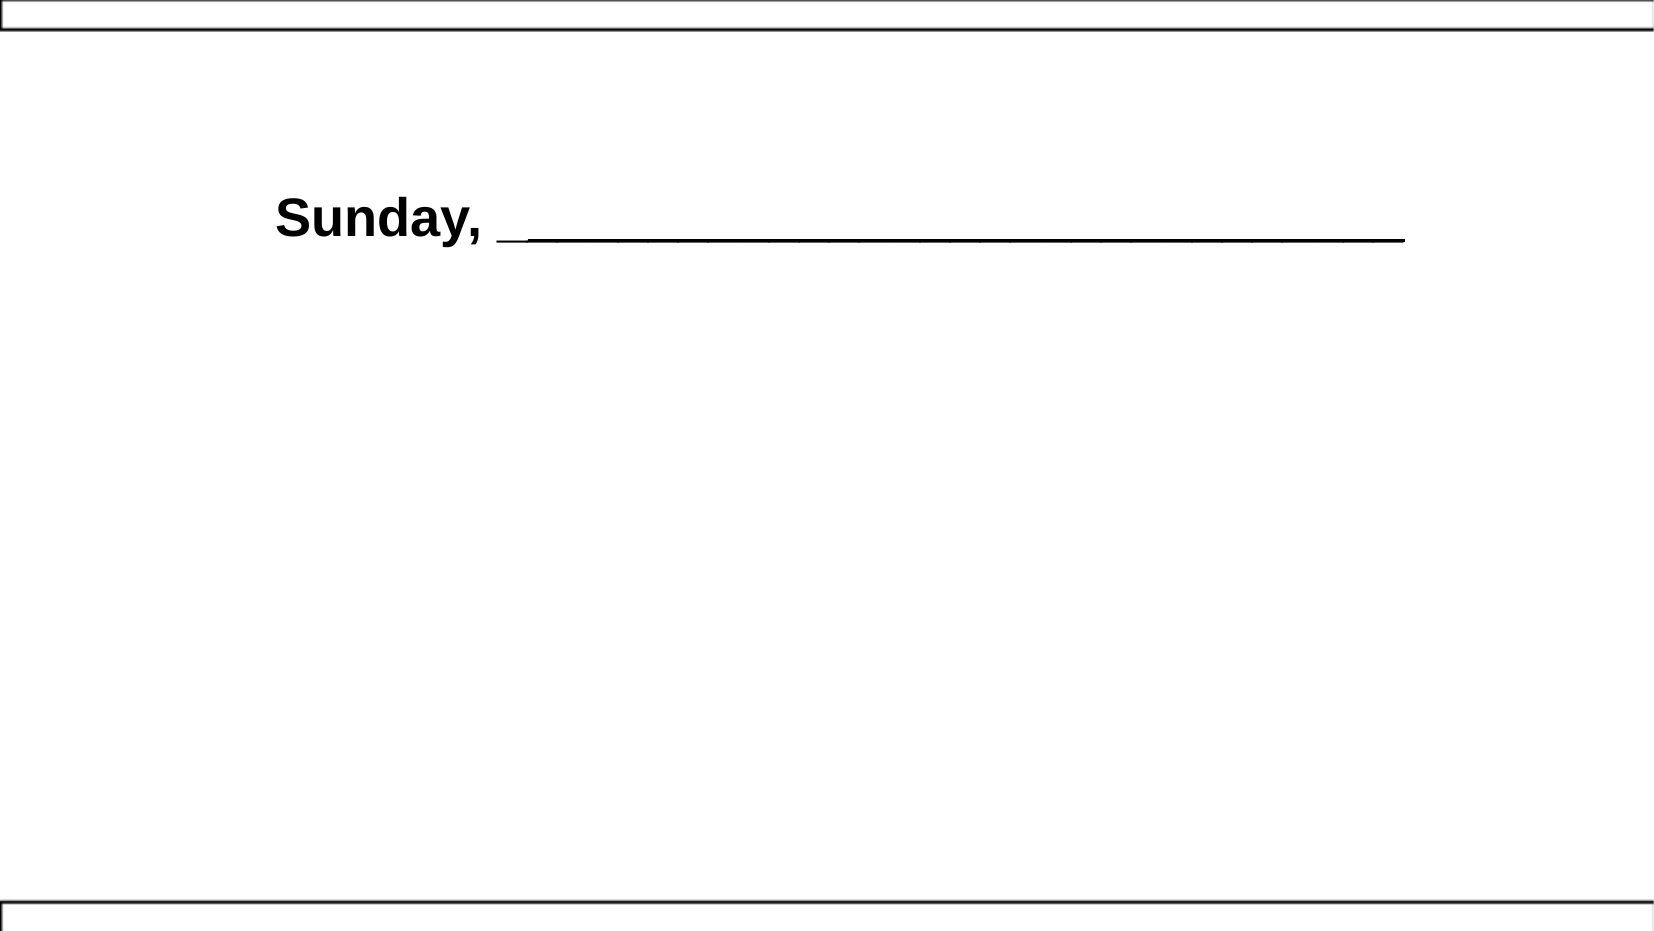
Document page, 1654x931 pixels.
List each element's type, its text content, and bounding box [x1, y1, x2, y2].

text_box Sunday, ______________________________ [225, 180, 1456, 256]
picture [0, 0, 1654, 931]
